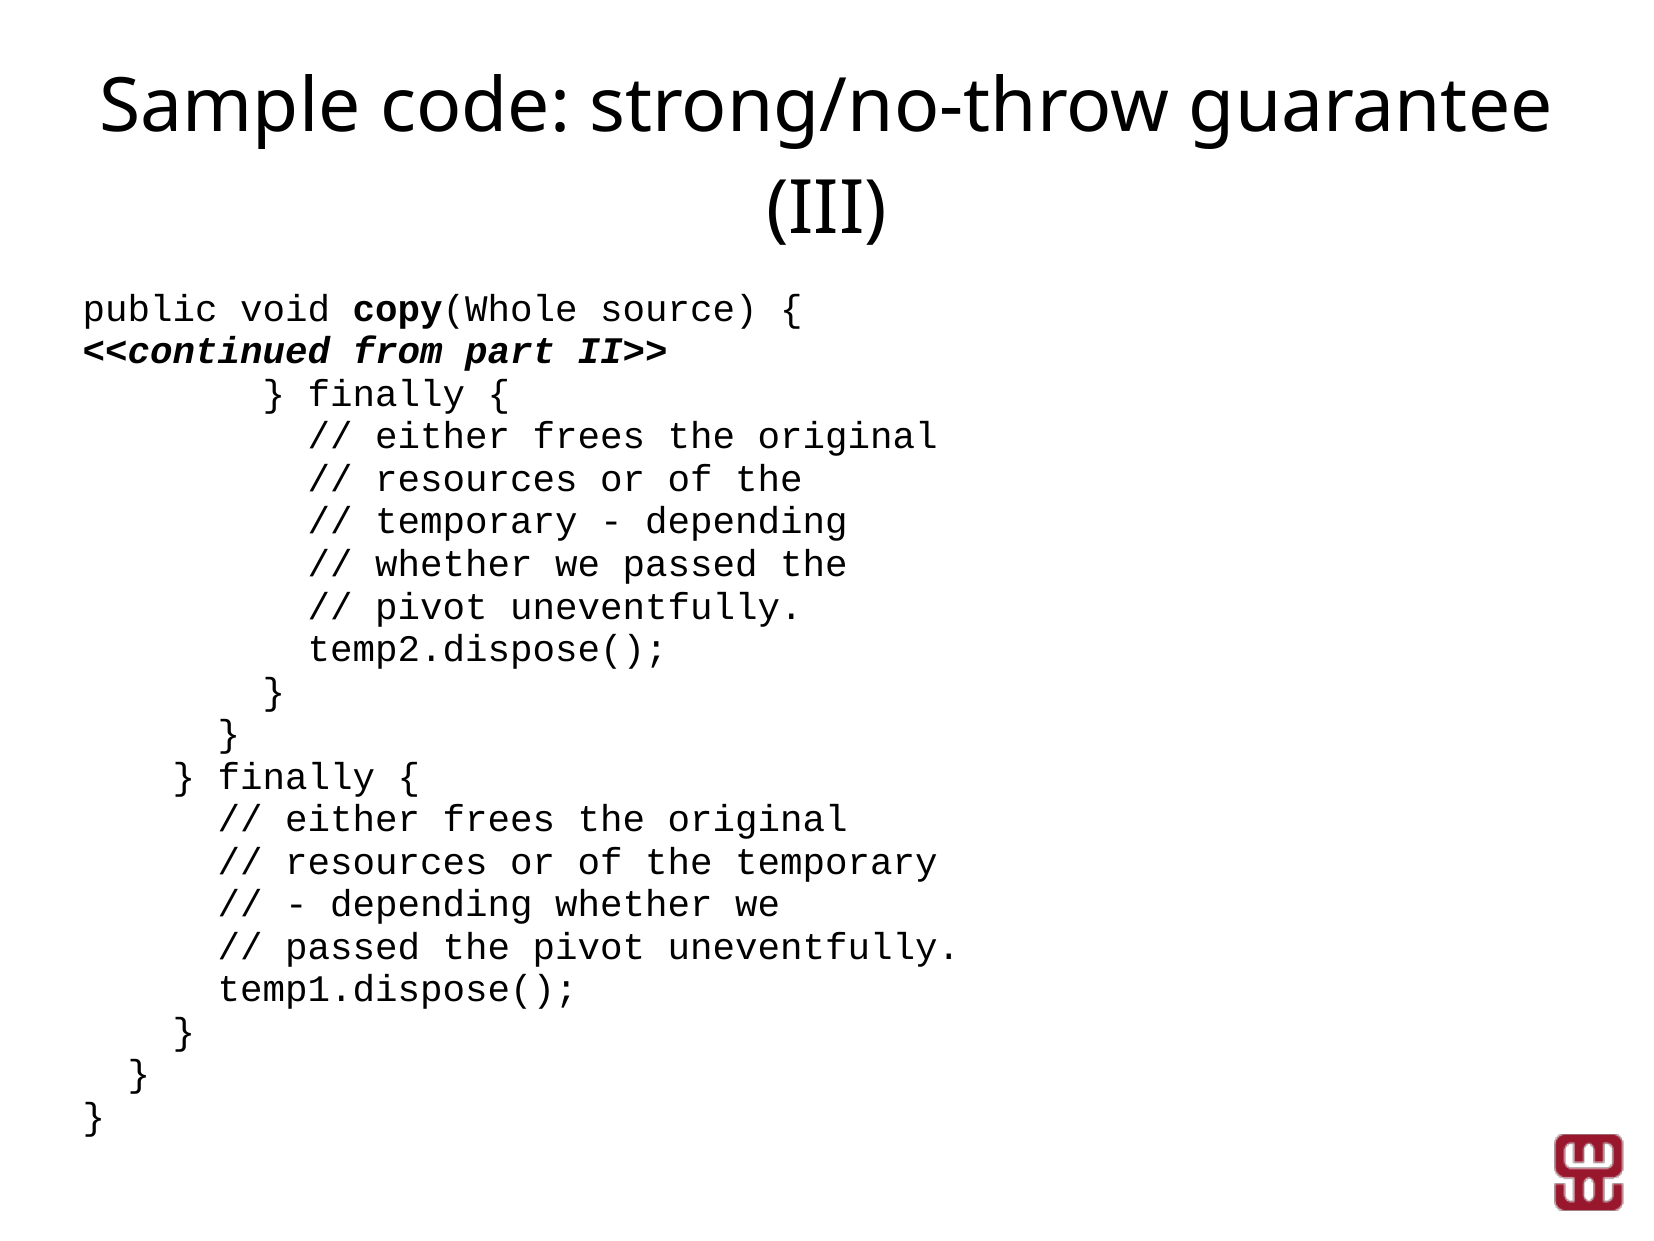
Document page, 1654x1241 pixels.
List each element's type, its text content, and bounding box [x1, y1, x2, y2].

list public void copy(Whole source) { <<continued from part II>> } finally { // either frees the original // resources or of the // temporary - depending // whether we passed the // pivot uneventfully. temp2.dispose(); } } } finally { // either frees the original // resources or of the temporary // - depending whether we // passed the pivot uneventfully. temp1.dispose(); } } } [82, 290, 1571, 1094]
title Sample code: strong/no-throw guarantee (III) [82, 56, 1571, 250]
picture [1553, 1133, 1625, 1214]
